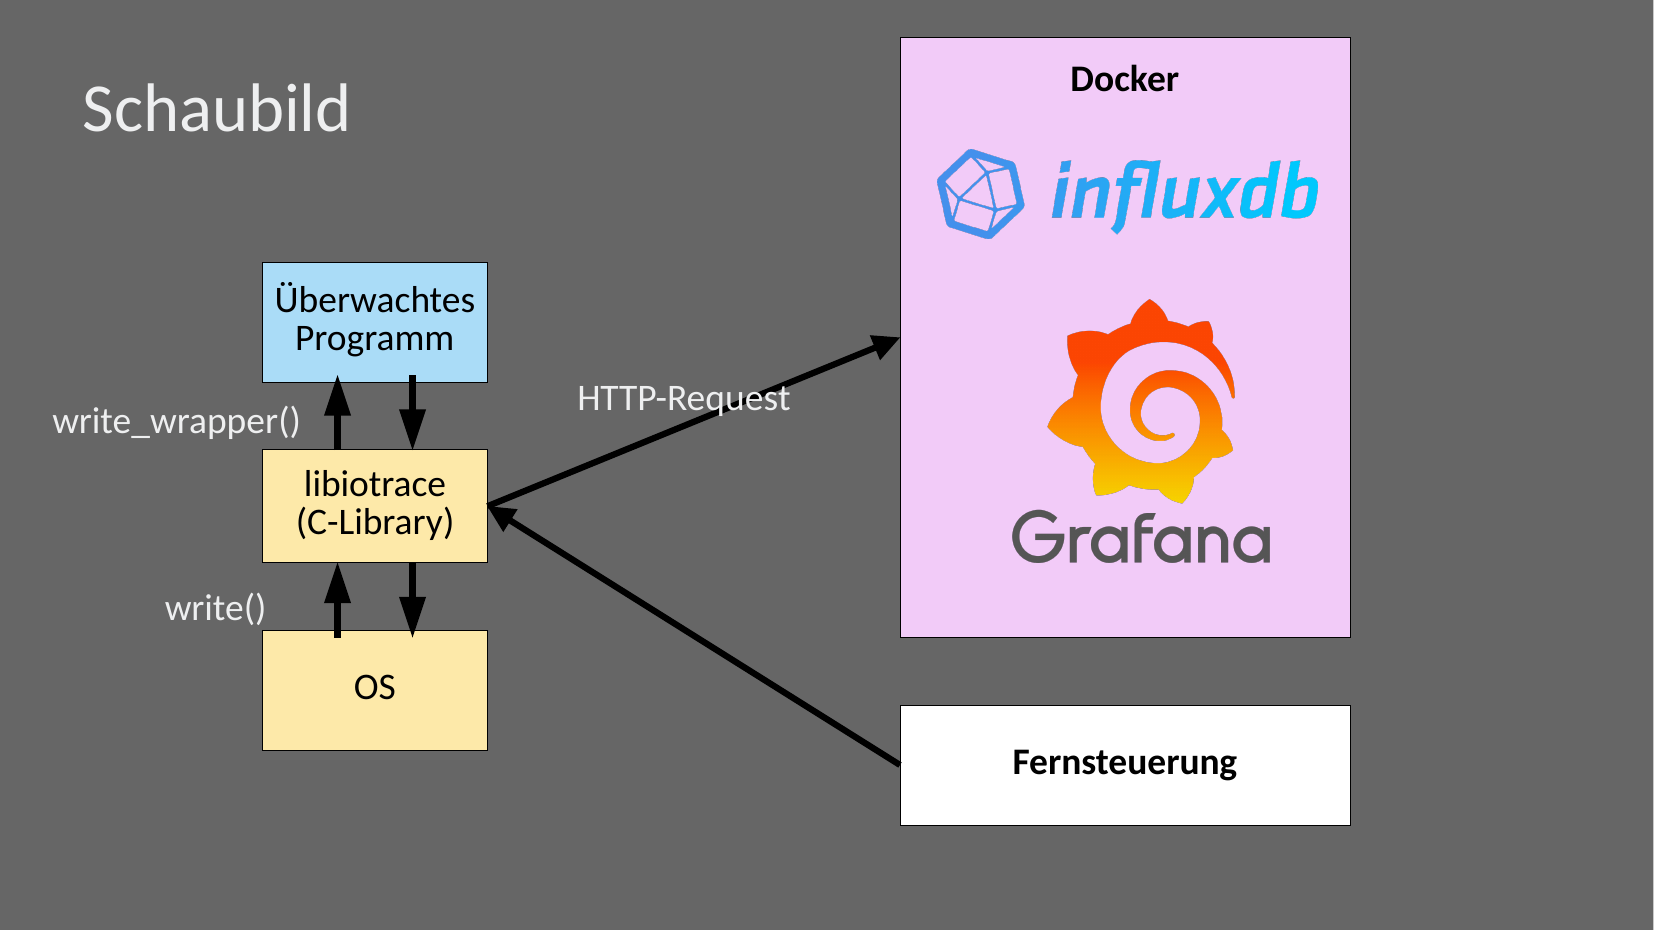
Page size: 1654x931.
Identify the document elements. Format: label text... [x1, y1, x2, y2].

text_box write_wrapper() [37, 397, 338, 526]
text_box OS [262, 630, 488, 751]
text_box Docker [900, 193, 1351, 638]
picture [1293, 186, 1308, 210]
text_box HTTP-Request [562, 375, 826, 451]
text_box libiotrace (C-Library) [262, 449, 488, 563]
picture [937, 149, 1318, 239]
text_box write() [150, 584, 301, 638]
title Schaubild [82, 37, 1571, 193]
text_box Fernsteuerung [900, 705, 1351, 826]
picture [1012, 299, 1270, 563]
text_box Überwachtes Programm [262, 262, 488, 383]
